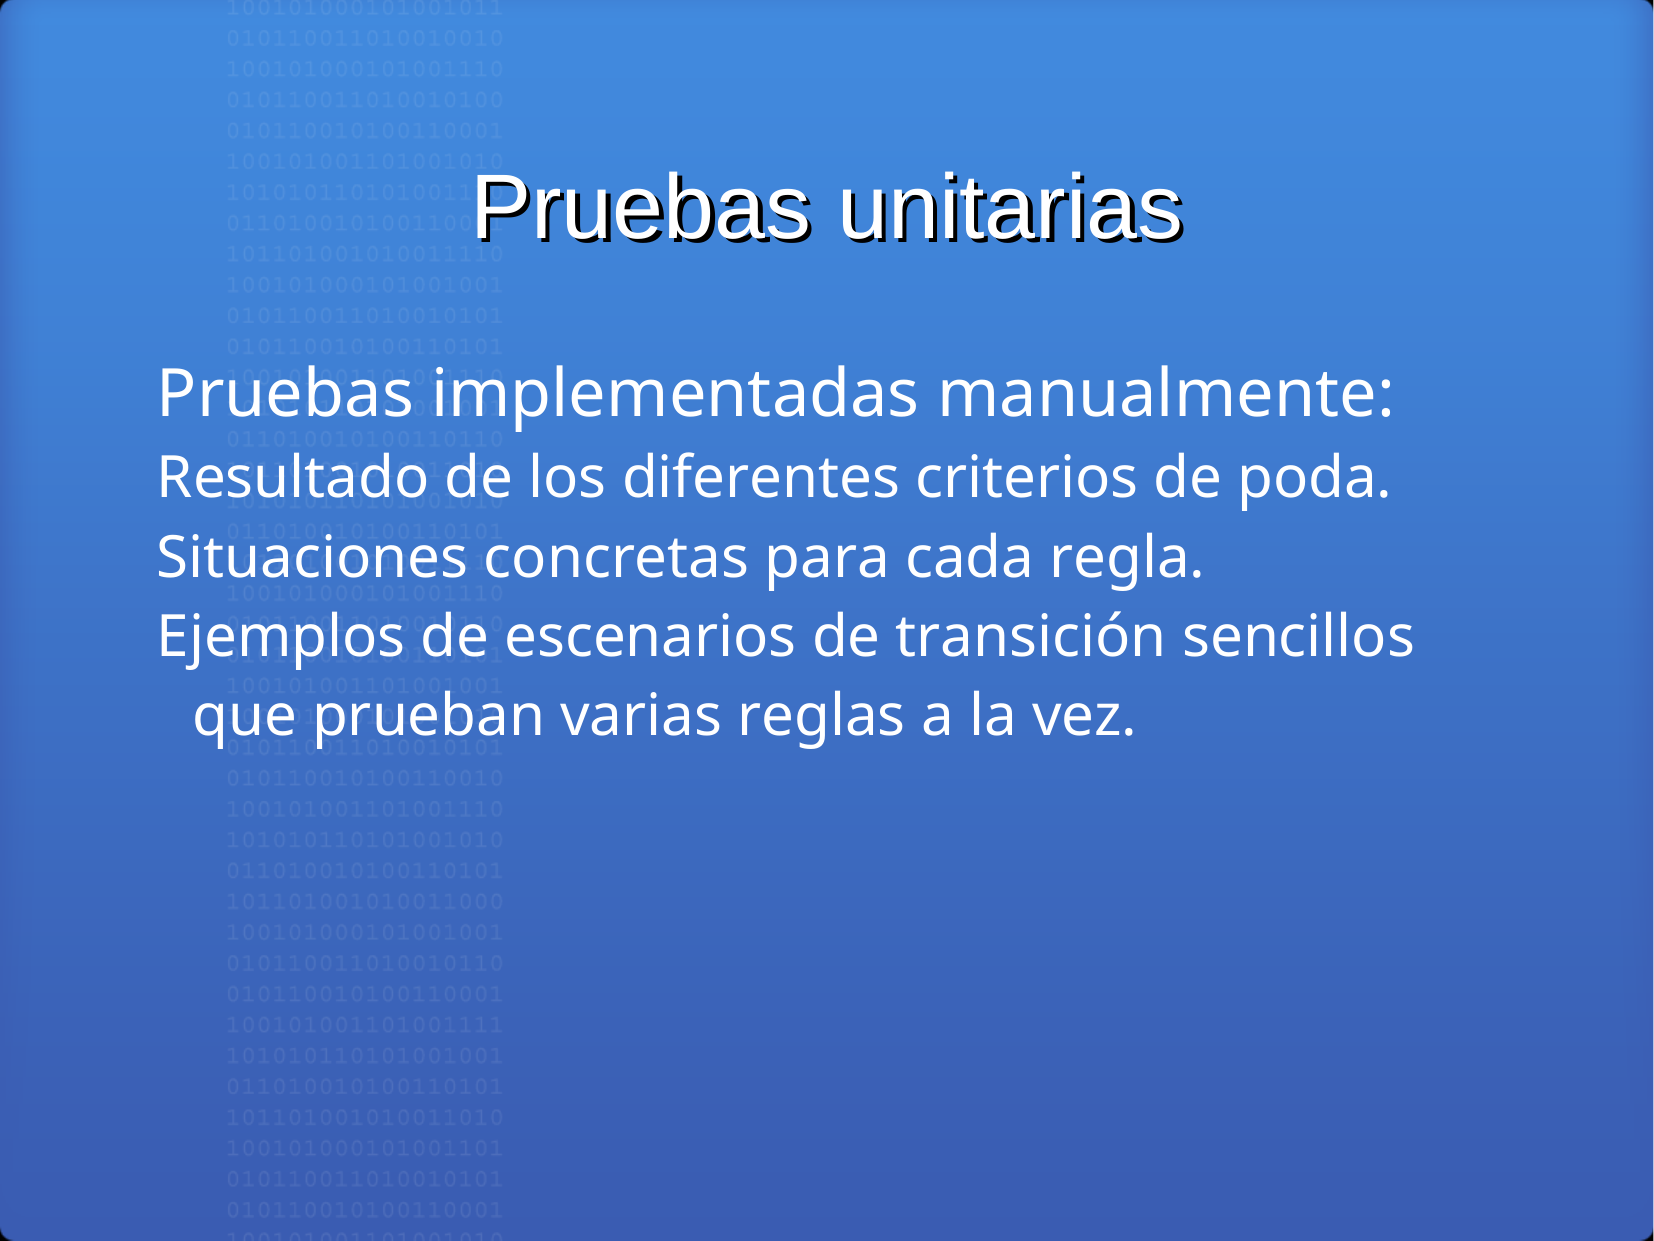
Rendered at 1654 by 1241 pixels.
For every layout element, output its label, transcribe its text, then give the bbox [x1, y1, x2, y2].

title Pruebas unitarias [121, 110, 1534, 303]
picture [0, 0, 1654, 1241]
subtitle Pruebas implementadas manualmente: Resultado de los diferentes criterios de poda. Situaciones concretas para cada regla. Ejemplos de escenarios de transición sencillos que prueban varias reglas a la vez. [121, 352, 1534, 1119]
